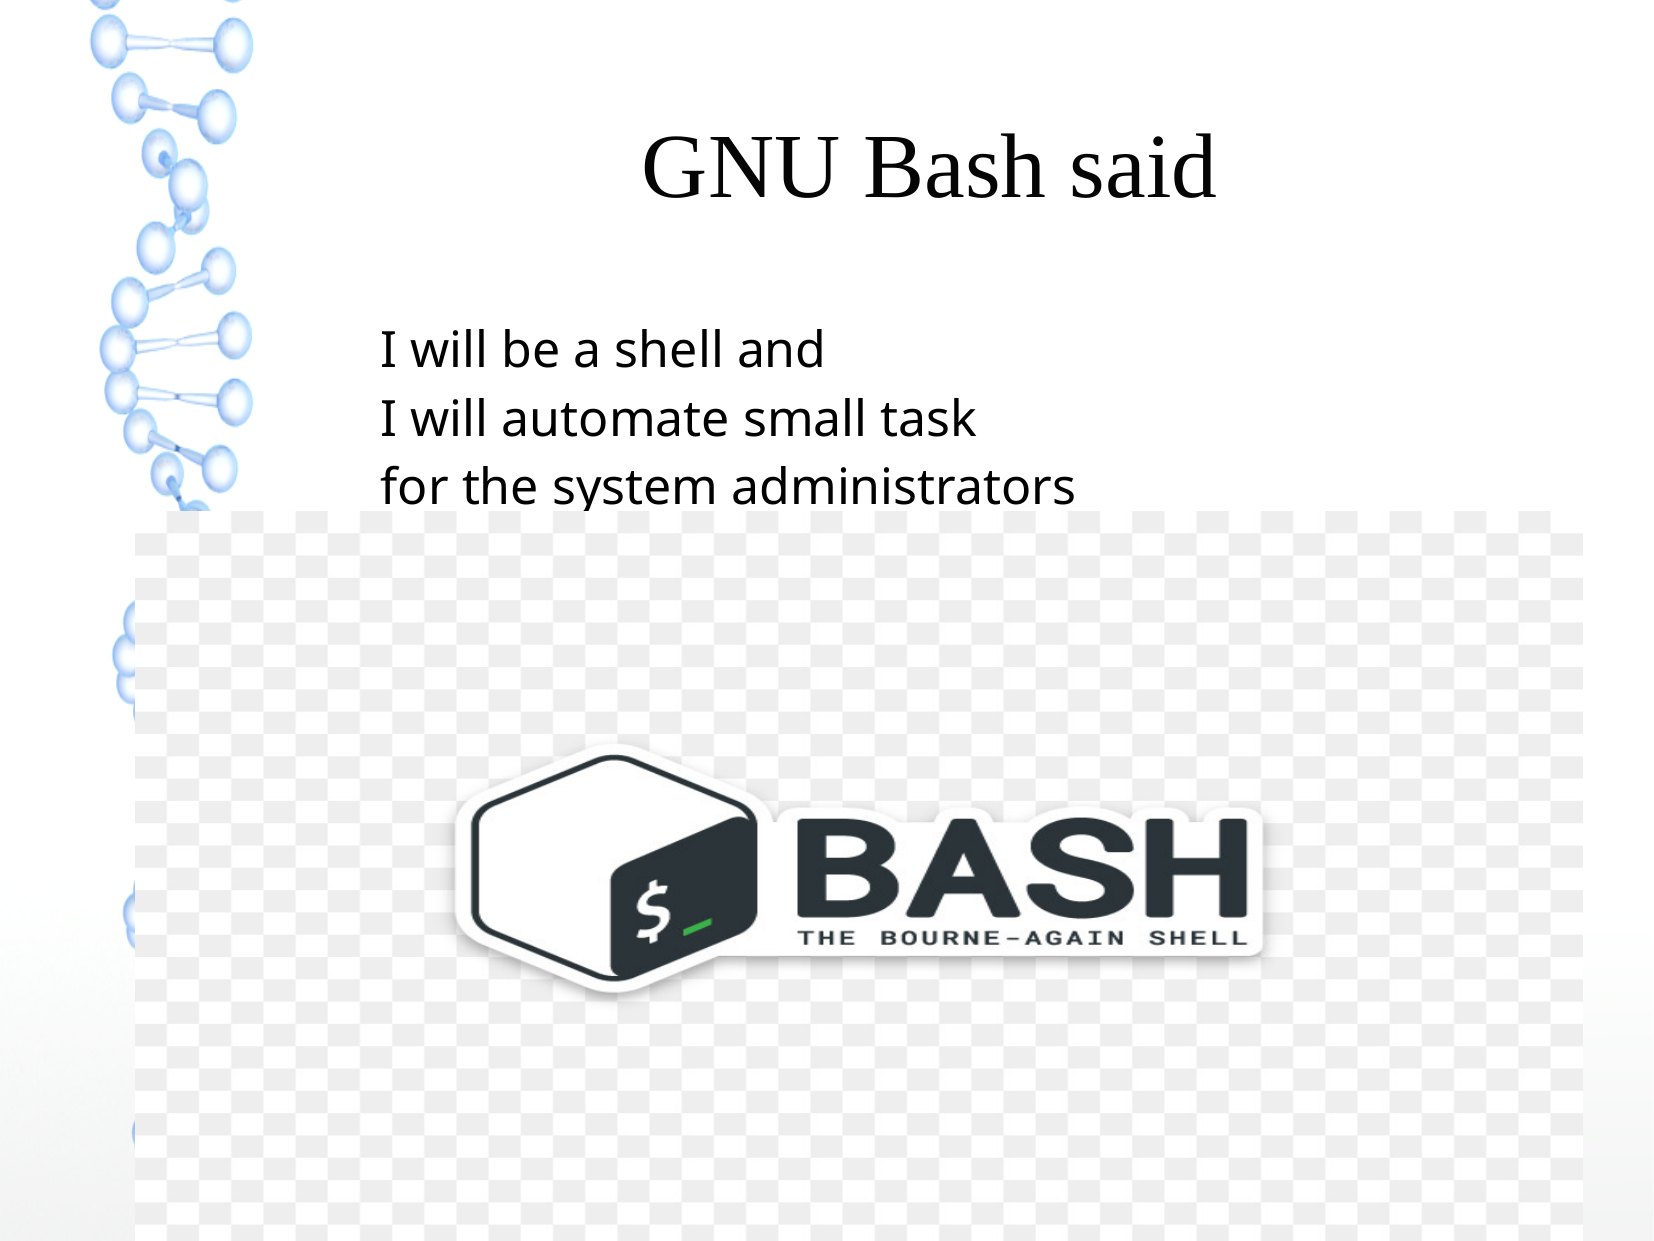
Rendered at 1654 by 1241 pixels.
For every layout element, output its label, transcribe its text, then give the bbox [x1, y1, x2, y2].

title GNU Bash said [265, 89, 1595, 243]
picture [0, 0, 1654, 1241]
text_box I will be a shell and I will automate small task for the system administrators [366, 307, 1335, 497]
